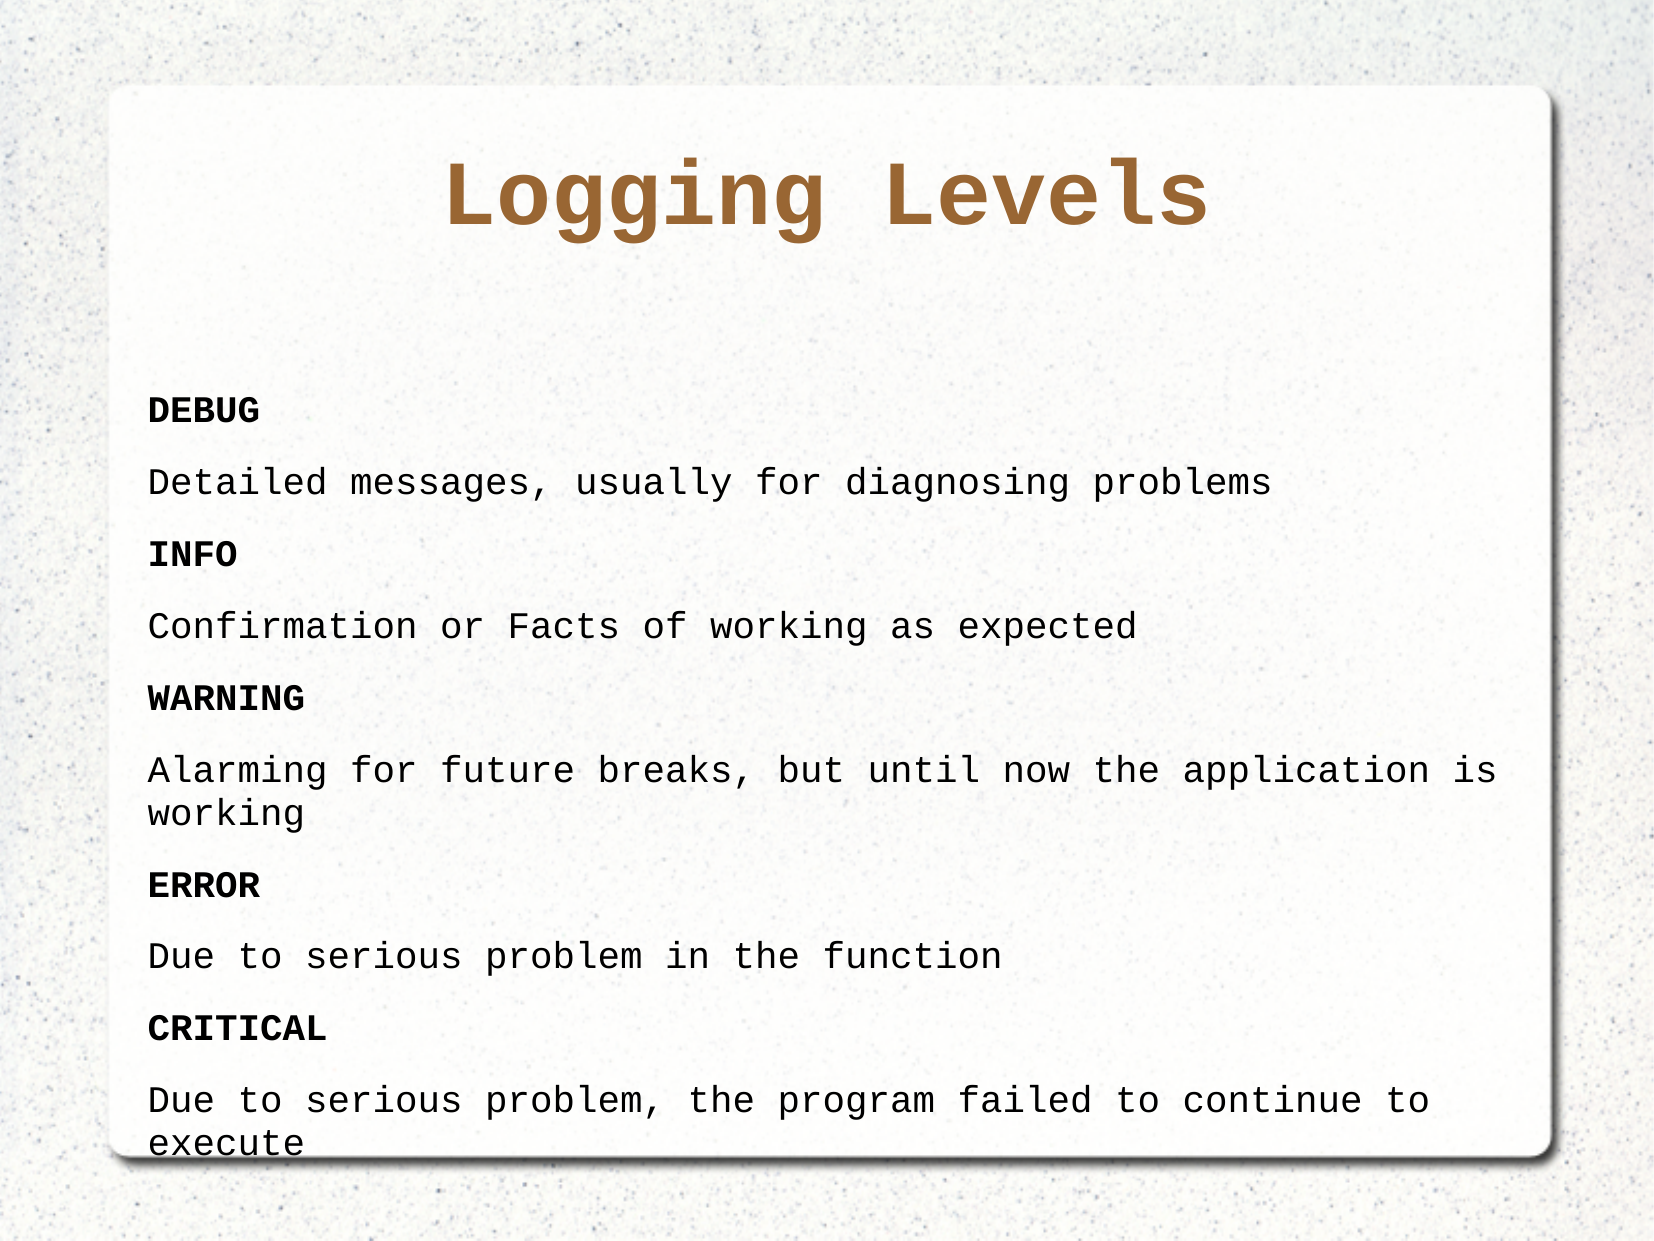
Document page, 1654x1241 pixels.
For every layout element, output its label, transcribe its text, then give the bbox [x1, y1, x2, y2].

title Logging Levels [118, 96, 1536, 304]
picture [0, 0, 1654, 1241]
list DEBUG Detailed messages, usually for diagnosing problems INFO Confirmation or Facts of working as expected WARNING Alarming for future breaks, but until now the application is working ERROR Due to serious problem in the function CRITICAL Due to serious problem, the program failed to continue to execute [147, 336, 1506, 1102]
